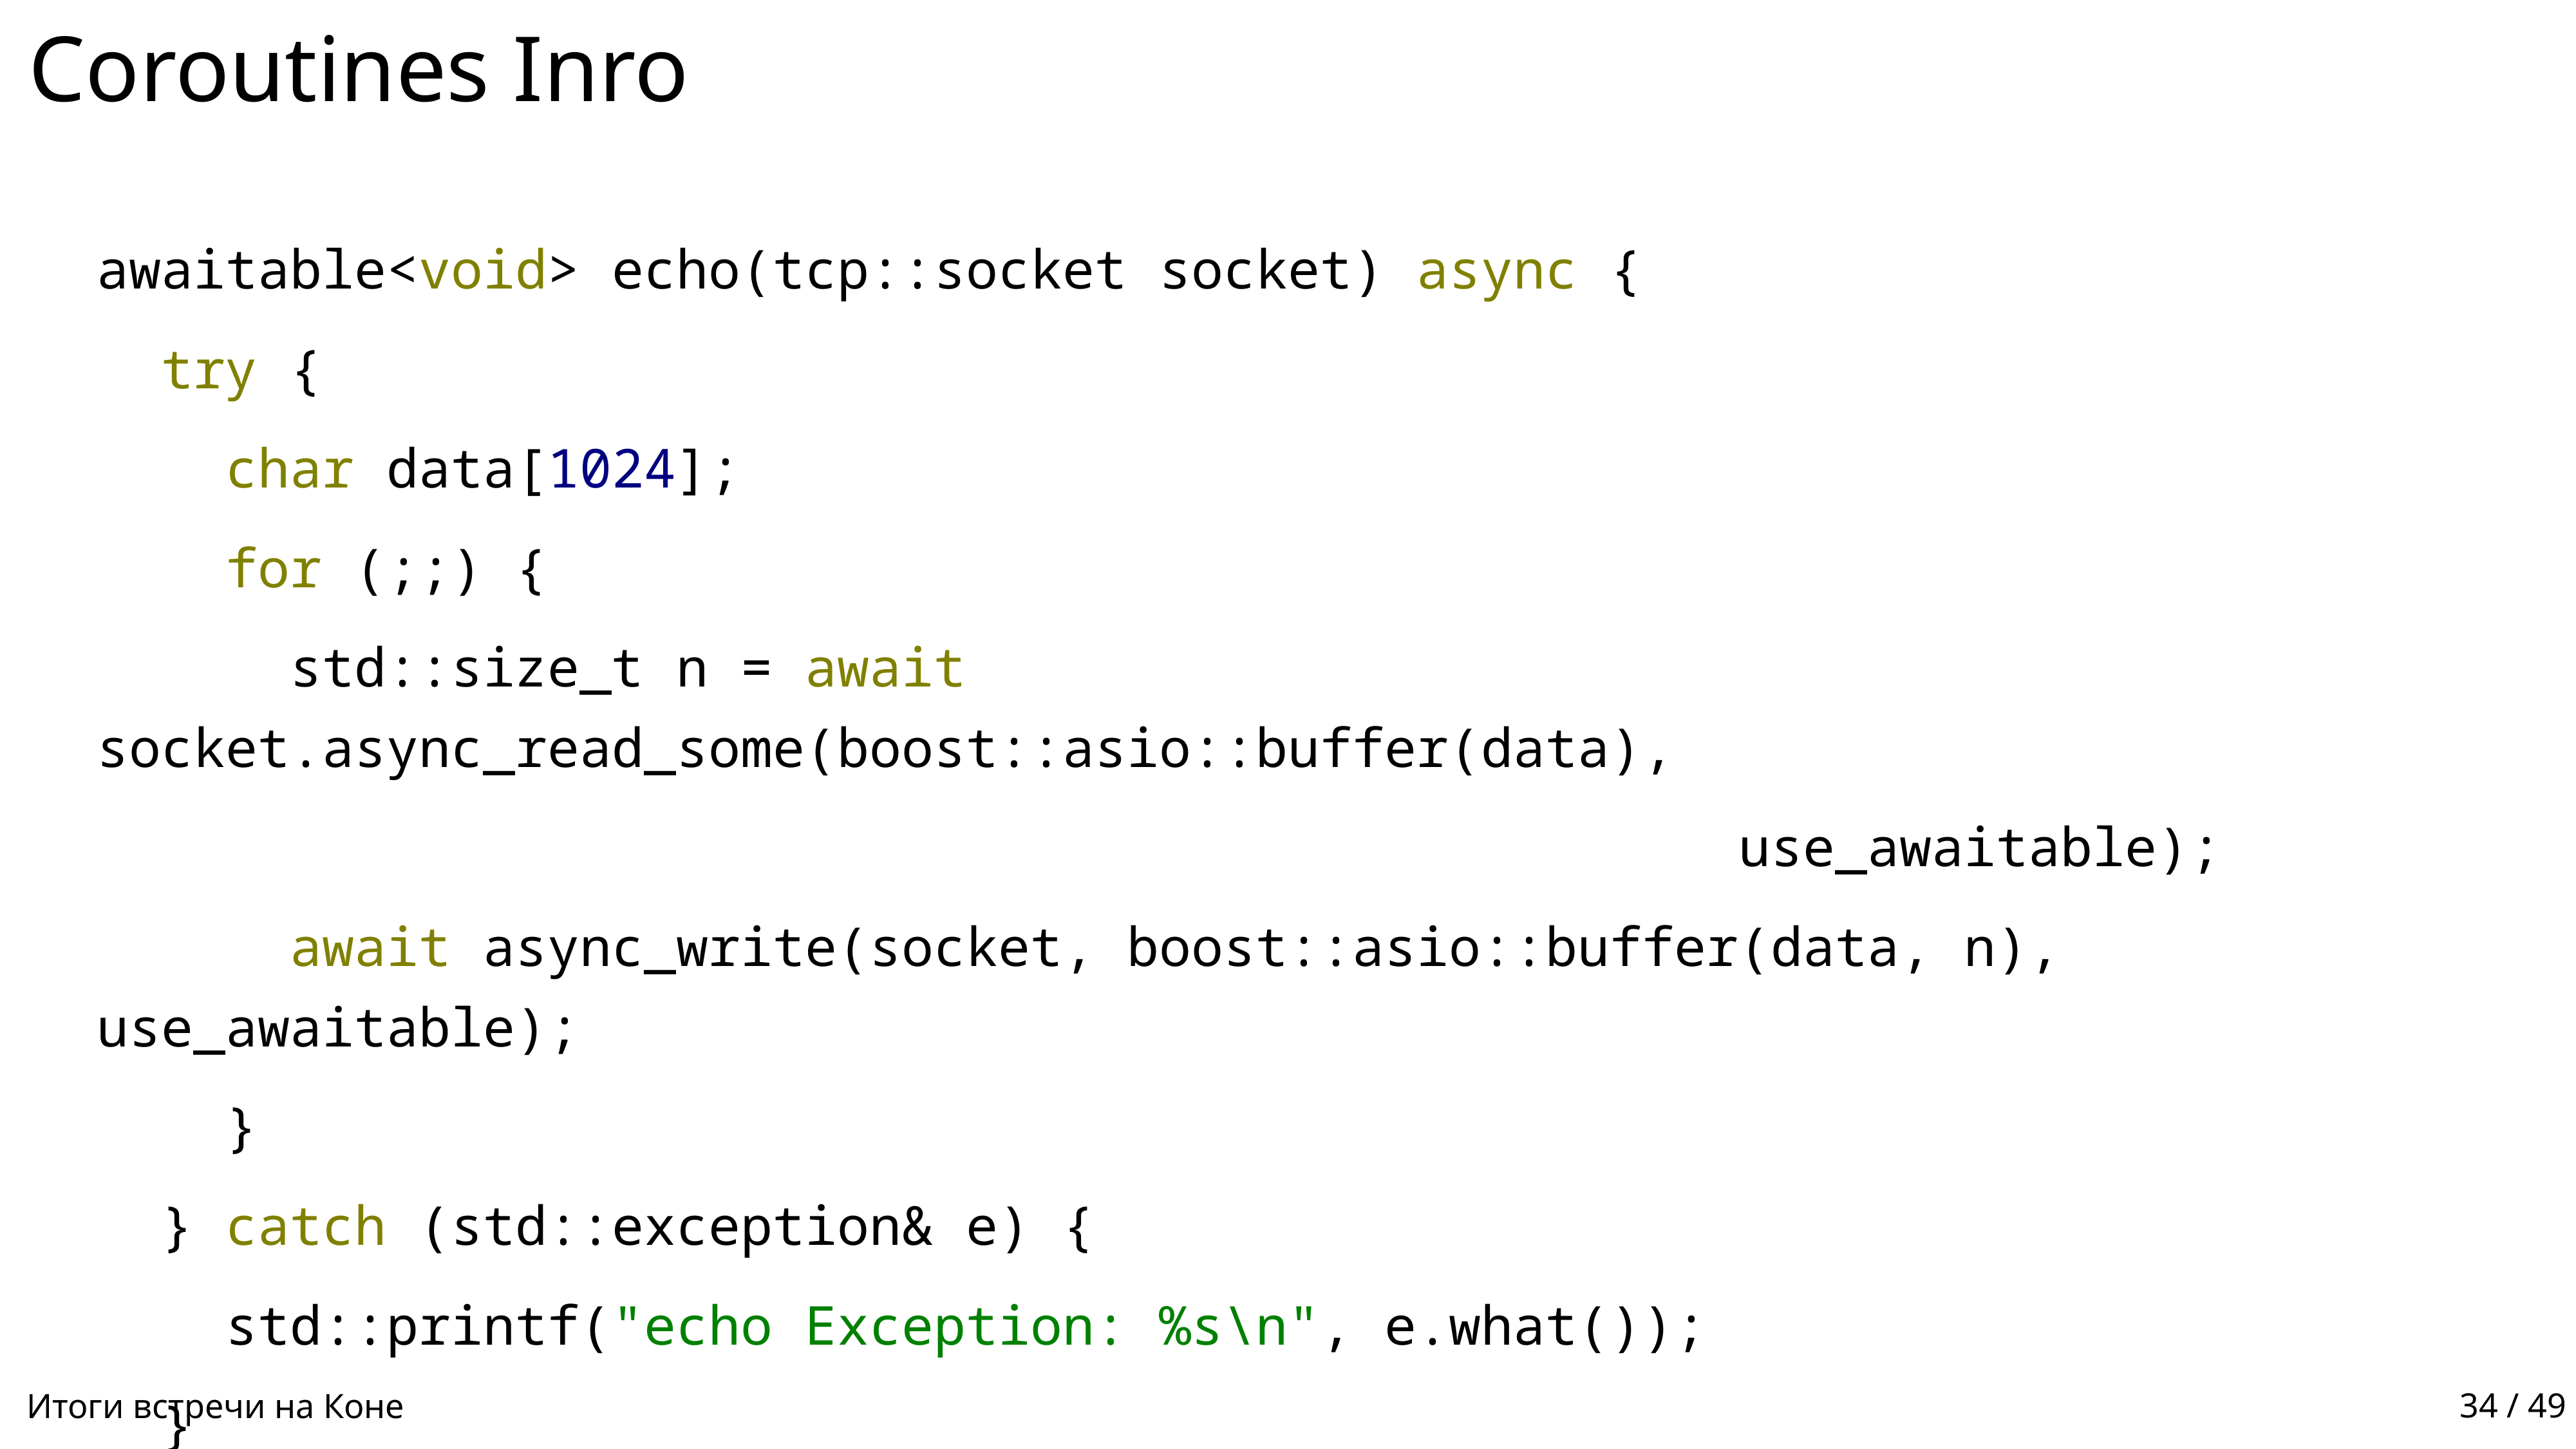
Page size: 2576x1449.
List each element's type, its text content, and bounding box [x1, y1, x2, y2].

list <number> / 49 [1479, 1376, 2576, 1431]
list Итоги встречи на Коне [17, 1376, 1114, 1431]
title Coroutines Inro [19, 19, 2550, 155]
list awaitable<void> echo(tcp::socket socket) async { try { char data[1024]; for (;;) { std::size_t n = await socket.async_read_some(boost::asio::buffer(data), use_awaitable); await async_write(socket, boost::asio::buffer(data, n), use_awaitable); } } catch (std::exception& e) { std::printf("echo Exception: %s\n", e.what()); } } [87, 214, 2550, 1382]
